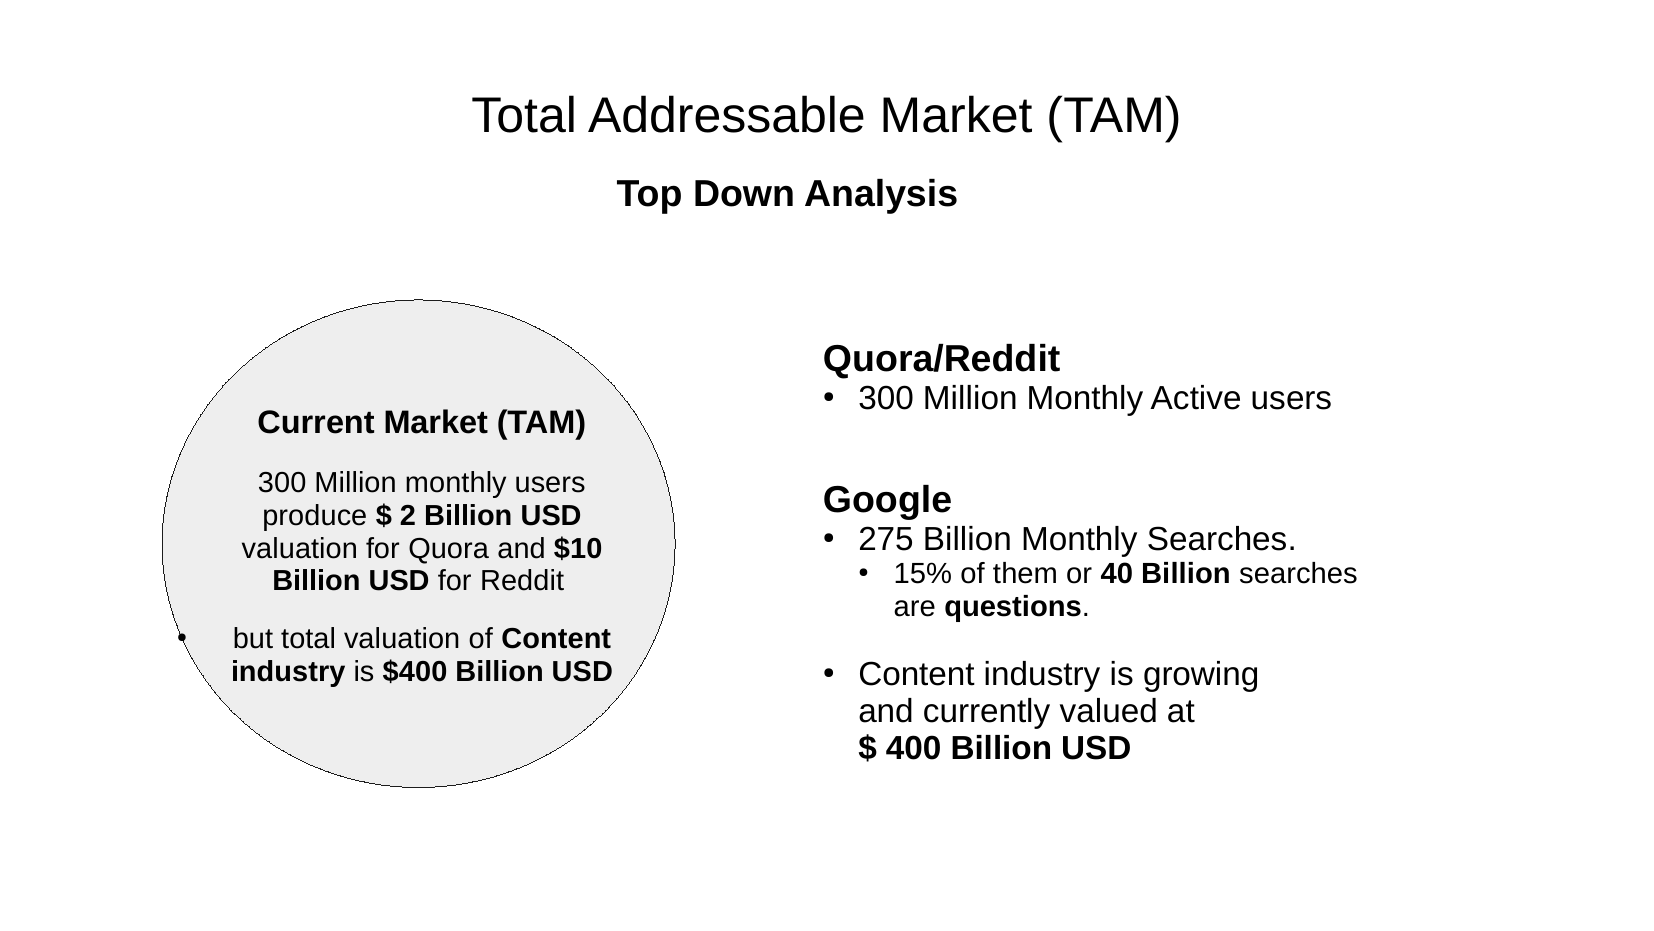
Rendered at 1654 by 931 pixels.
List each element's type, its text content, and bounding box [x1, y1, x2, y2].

title Total Addressable Market (TAM) [82, 37, 1571, 193]
text_box [213, 690, 624, 788]
list Current Market (TAM) 300 Million monthly users produce $ 2 Billion USD valuation for Quora and $10 Billion USD for Reddit but total valuation of Content industry is $400 Billion USD [156, 404, 626, 690]
text_box [208, 299, 676, 688]
subtitle Quora/Reddit 300 Million Monthly Active users [787, 337, 1354, 451]
text_box Top Down Analysis [525, 161, 1051, 226]
text_box Google 275 Billion Monthly Searches. 15% of them or 40 Billion searches are questions. Content industry is growing and currently valued at $ 400 Billion USD [808, 471, 1463, 775]
